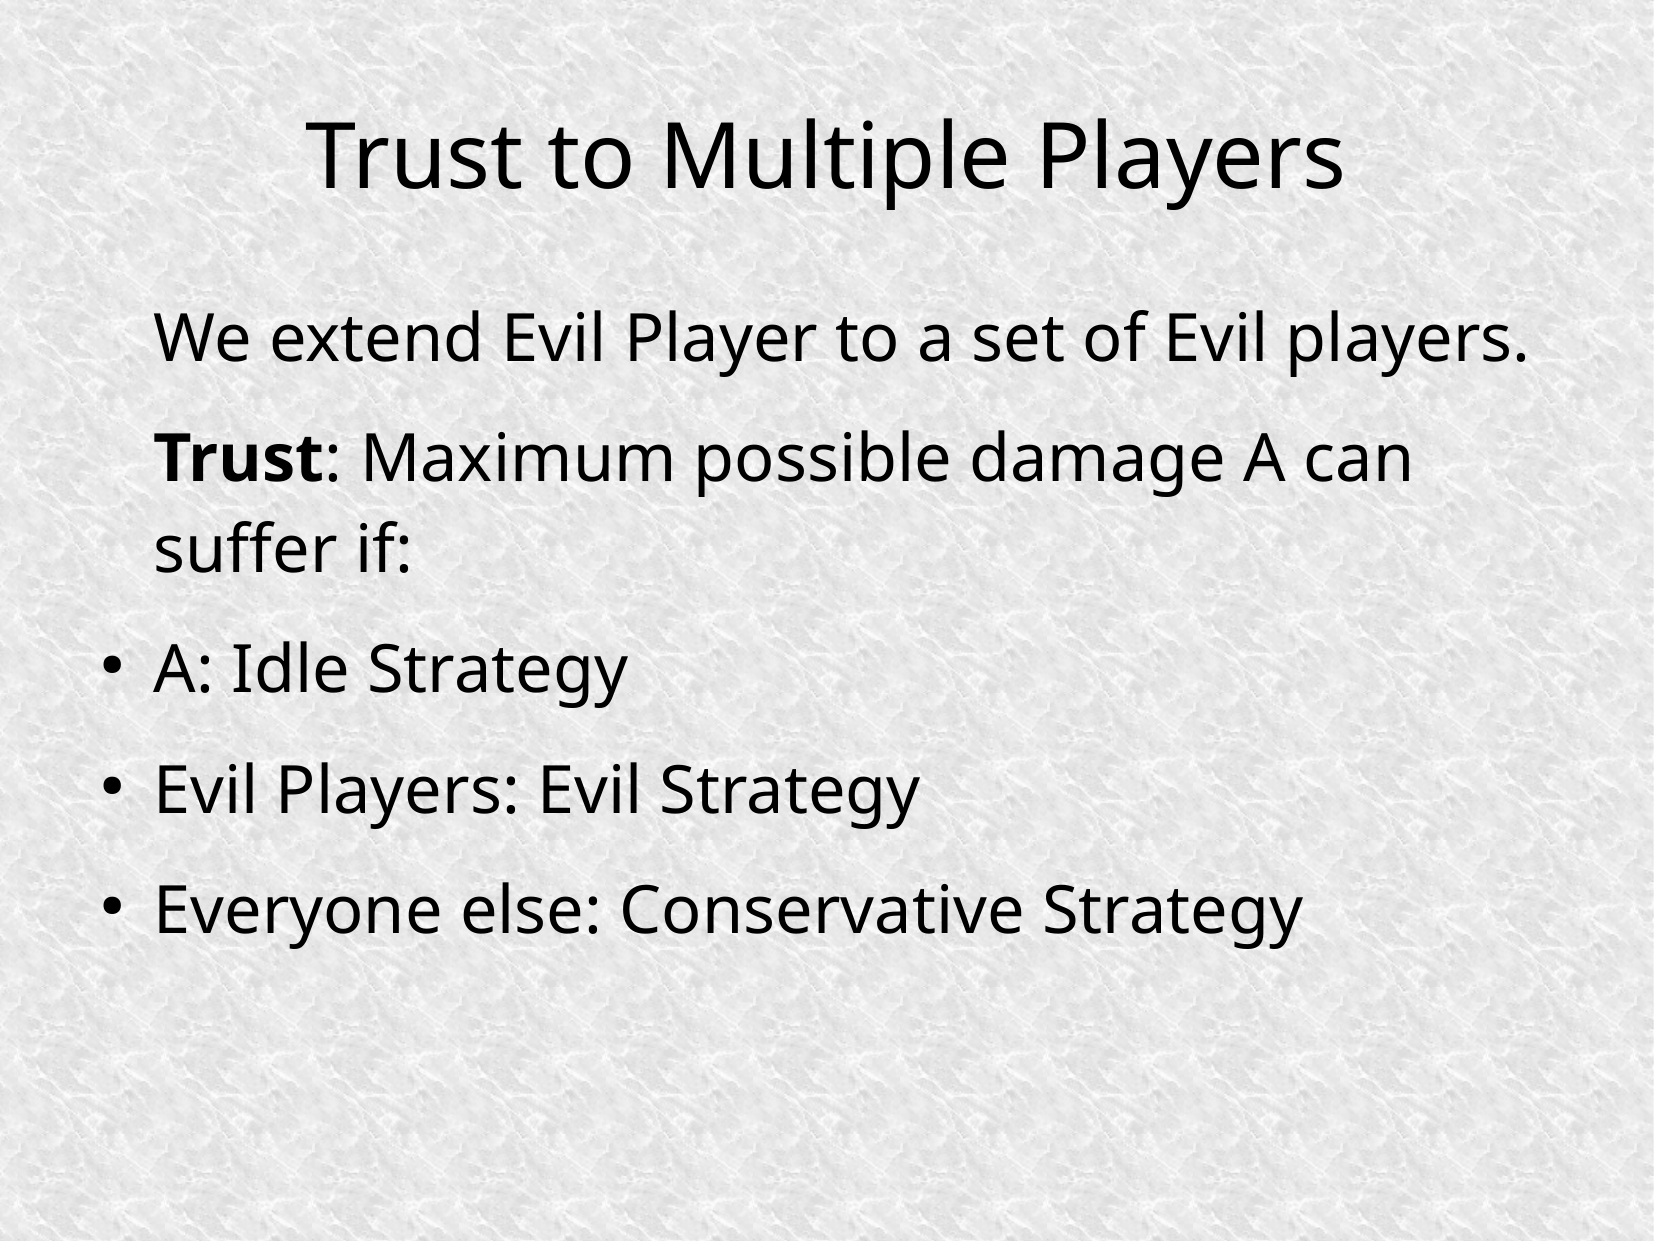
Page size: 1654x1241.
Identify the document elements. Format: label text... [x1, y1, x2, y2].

picture [0, 0, 1654, 1241]
list We extend Evil Player to a set of Evil players. Trust: Maximum possible damage A can suffer if: A: Idle Strategy Evil Players: Evil Strategy Everyone else: Conservative Strategy [82, 290, 1571, 1010]
title Trust to Multiple Players [82, 49, 1571, 257]
